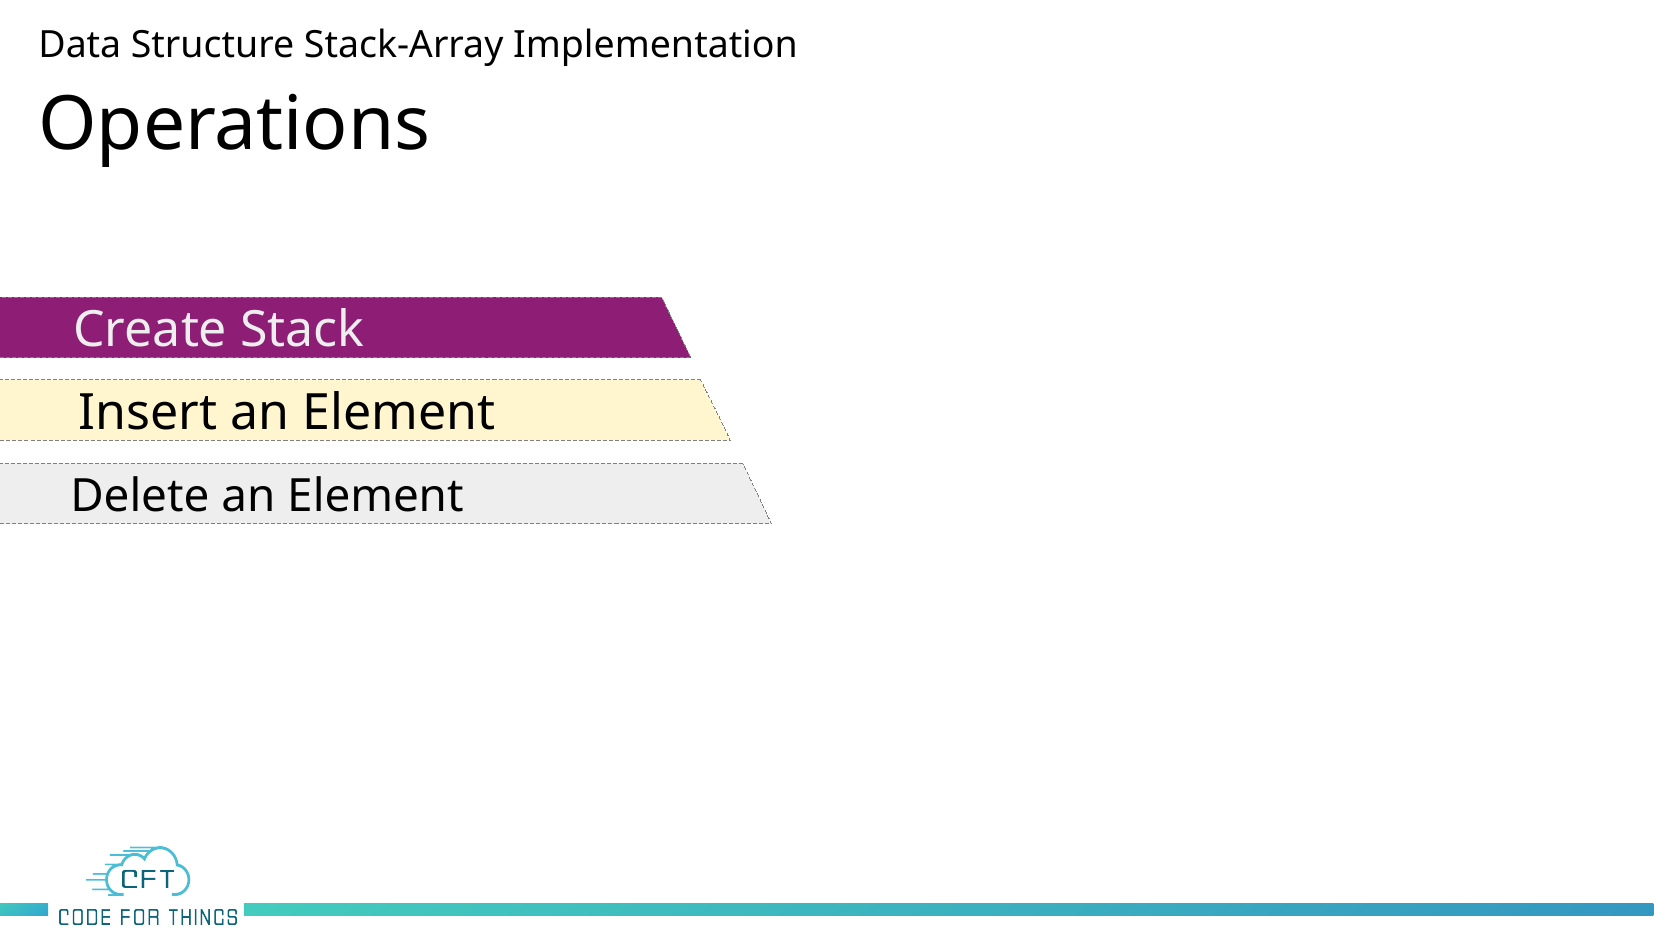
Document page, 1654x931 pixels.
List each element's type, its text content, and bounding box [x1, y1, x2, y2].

text_box Insert an Element [0, 379, 731, 441]
text_box Create Stack [0, 297, 692, 358]
text_box Delete an Element [0, 463, 772, 524]
title Data Structure Stack-Array Implementation Operations [38, 17, 1190, 172]
picture [59, 846, 237, 925]
